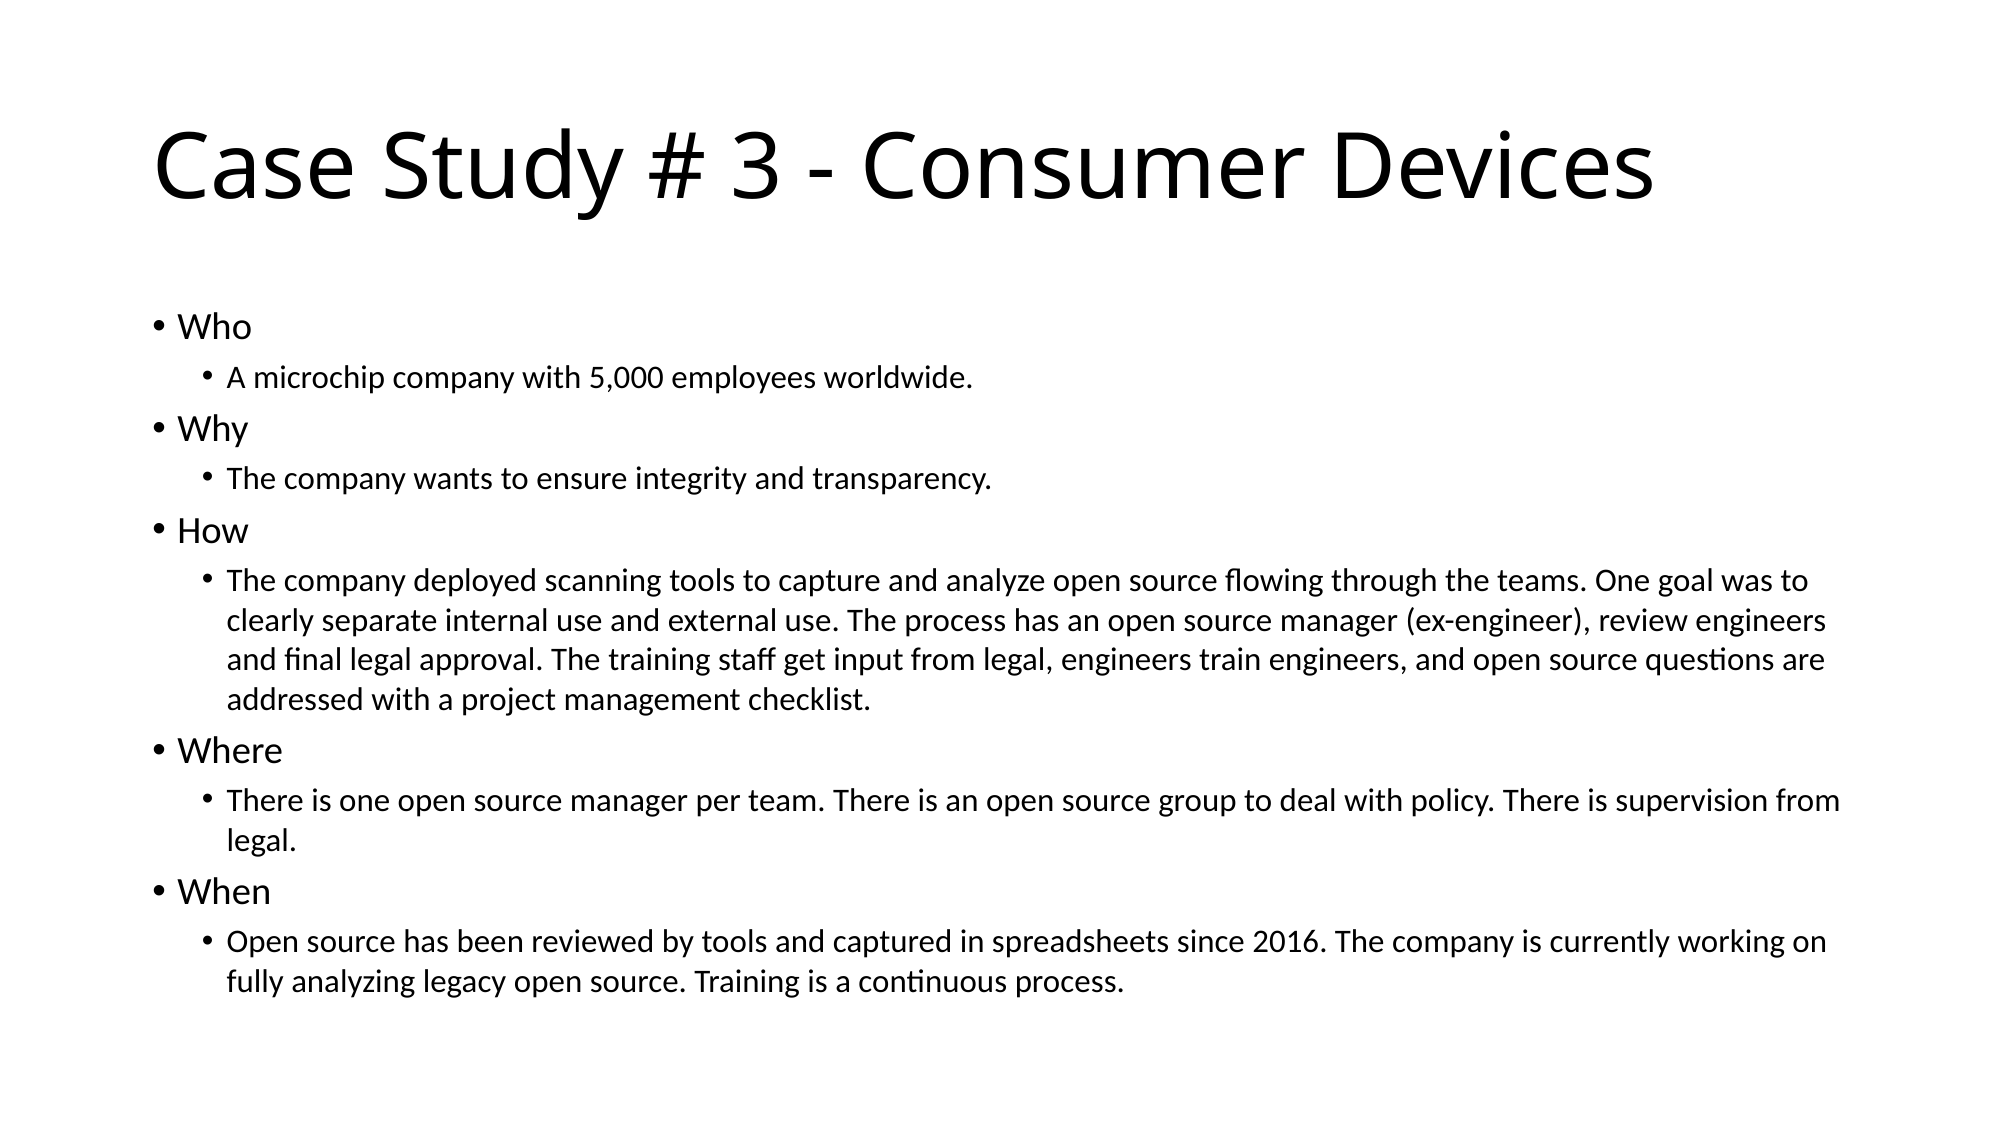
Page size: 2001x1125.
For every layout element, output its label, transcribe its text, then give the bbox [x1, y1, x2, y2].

title Case Study # 3 - Consumer Devices [137, 59, 1863, 278]
list Who A microchip company with 5,000 employees worldwide. Why The company wants to ensure integrity and transparency. How The company deployed scanning tools to capture and analyze open source flowing through the teams. One goal was to clearly separate internal use and external use. The process has an open source manager (ex-engineer), review engineers and final legal approval. The training staff get input from legal, engineers train engineers, and open source questions are addressed with a project management checklist. Where There is one open source manager per team. There is an open source group to deal with policy. There is supervision from legal. When Open source has been reviewed by tools and captured in spreadsheets since 2016. The company is currently working on fully analyzing legacy open source. Training is a continuous process. [137, 299, 1863, 1014]
